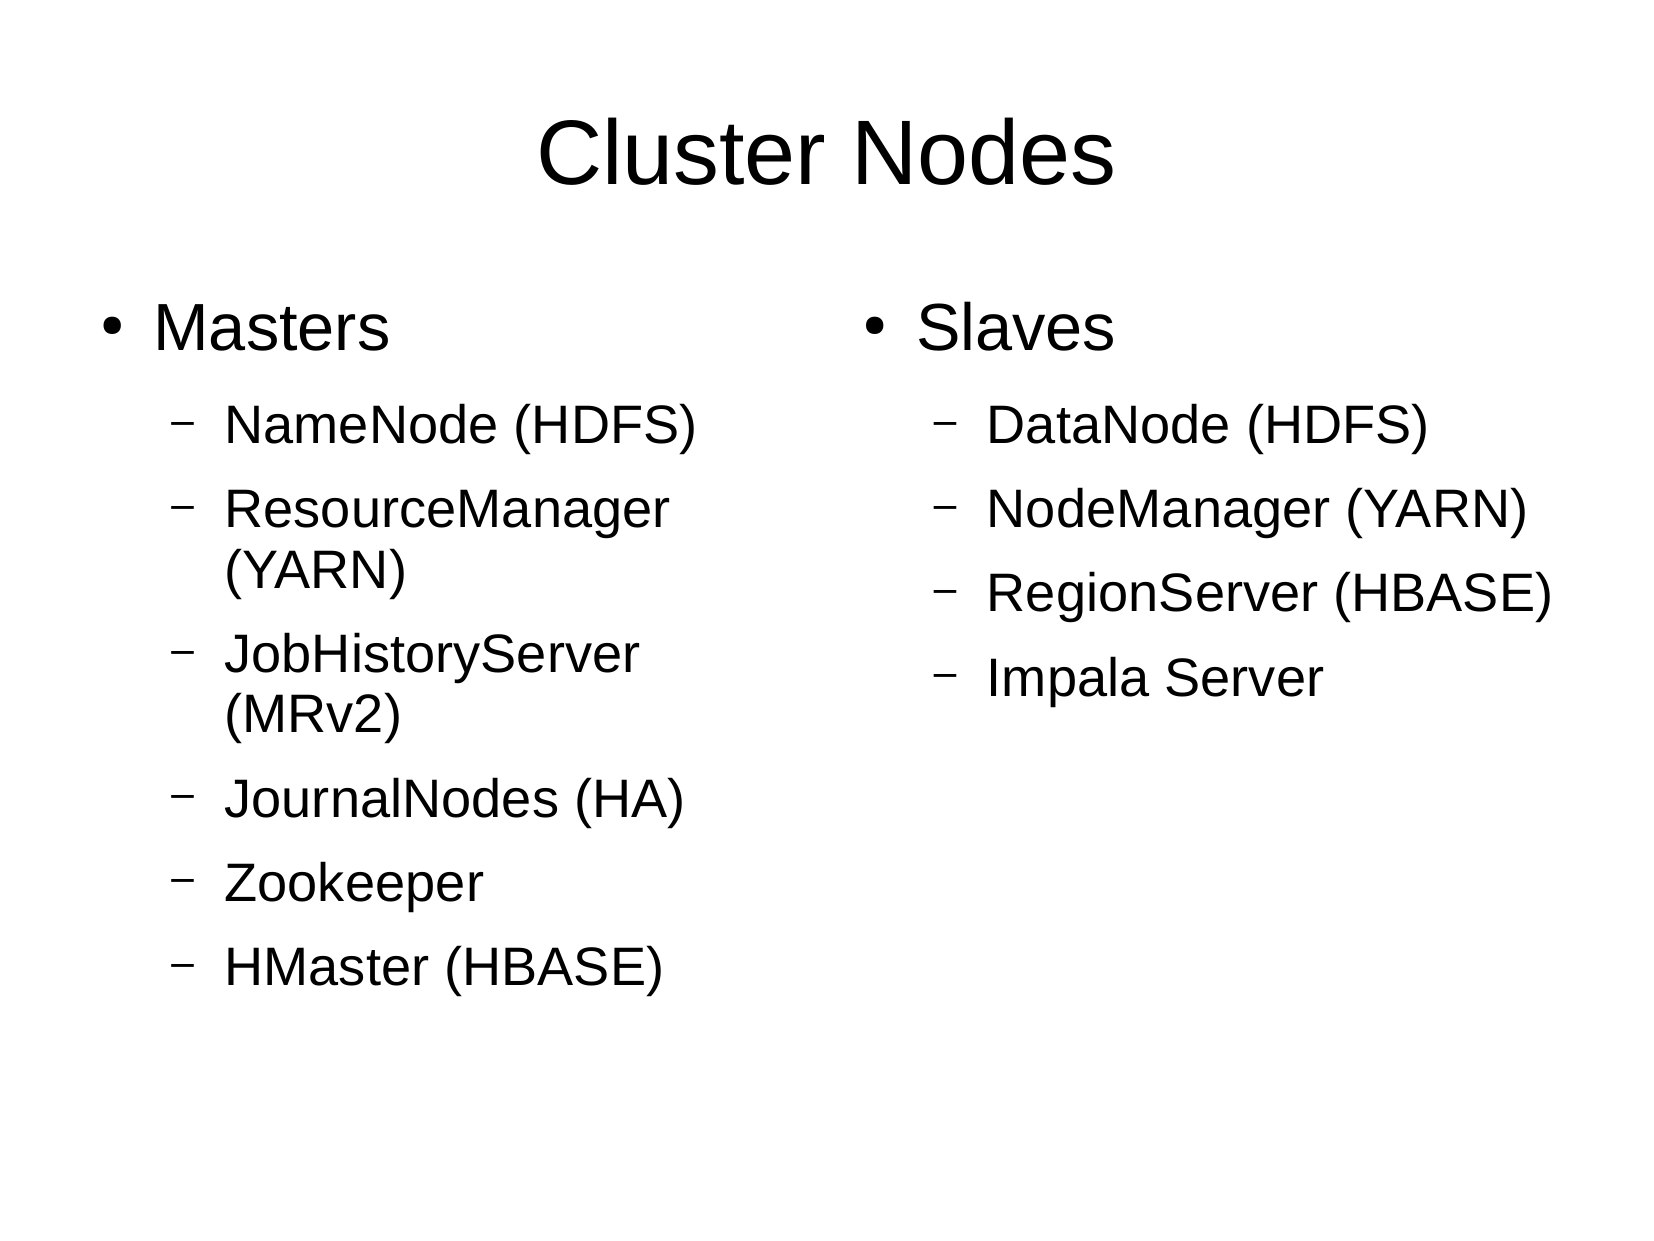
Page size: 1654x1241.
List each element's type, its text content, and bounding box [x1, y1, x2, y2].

title Cluster Nodes [82, 49, 1571, 257]
list Slaves DataNode (HDFS) NodeManager (YARN) RegionServer (HBASE) Impala Server [845, 290, 1572, 1010]
list Masters NameNode (HDFS) ResourceManager (YARN) JobHistoryServer (MRv2) JournalNodes (HA) Zookeeper HMaster (HBASE) [82, 290, 809, 1010]
